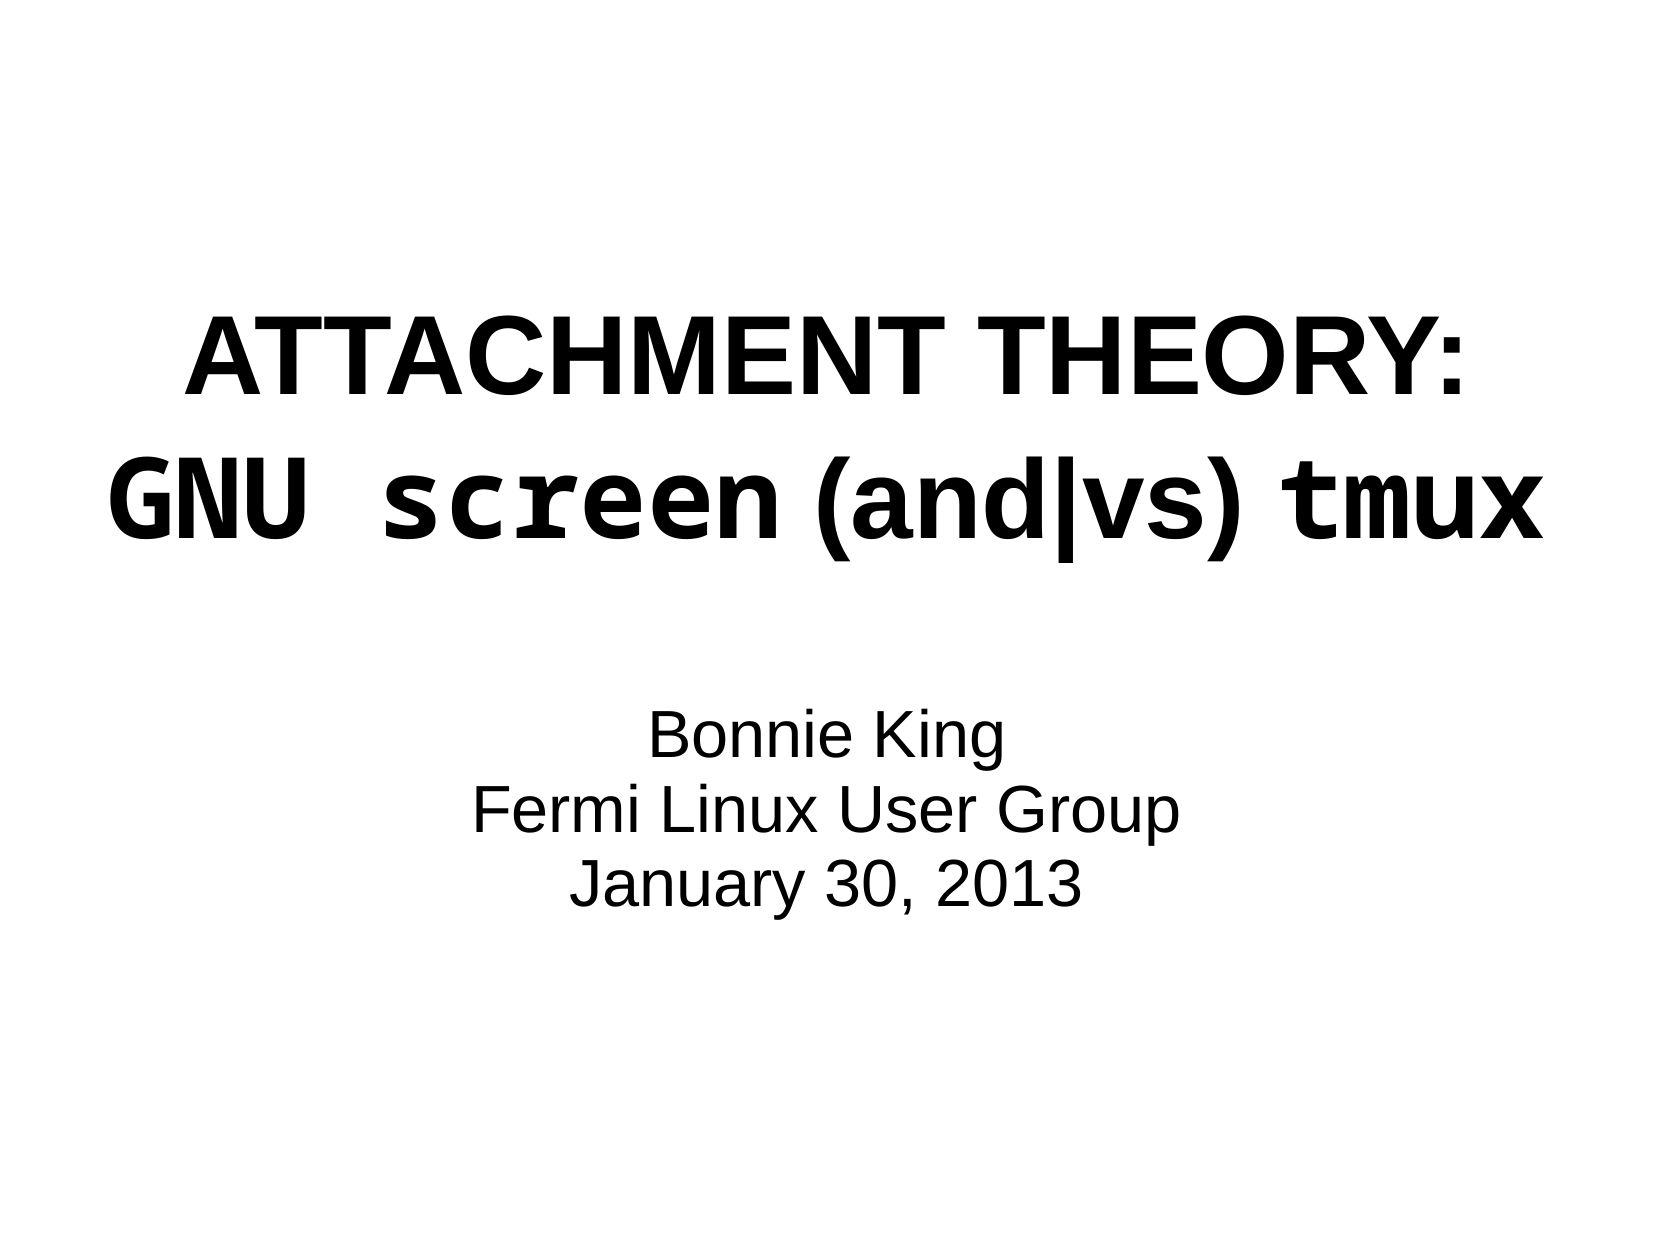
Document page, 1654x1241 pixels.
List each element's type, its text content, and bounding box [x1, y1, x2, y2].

subtitle ATTACHMENT THEORY: GNU screen (and|vs) tmux Bonnie King Fermi Linux User Group January 30, 2013 [82, 105, 1571, 1109]
